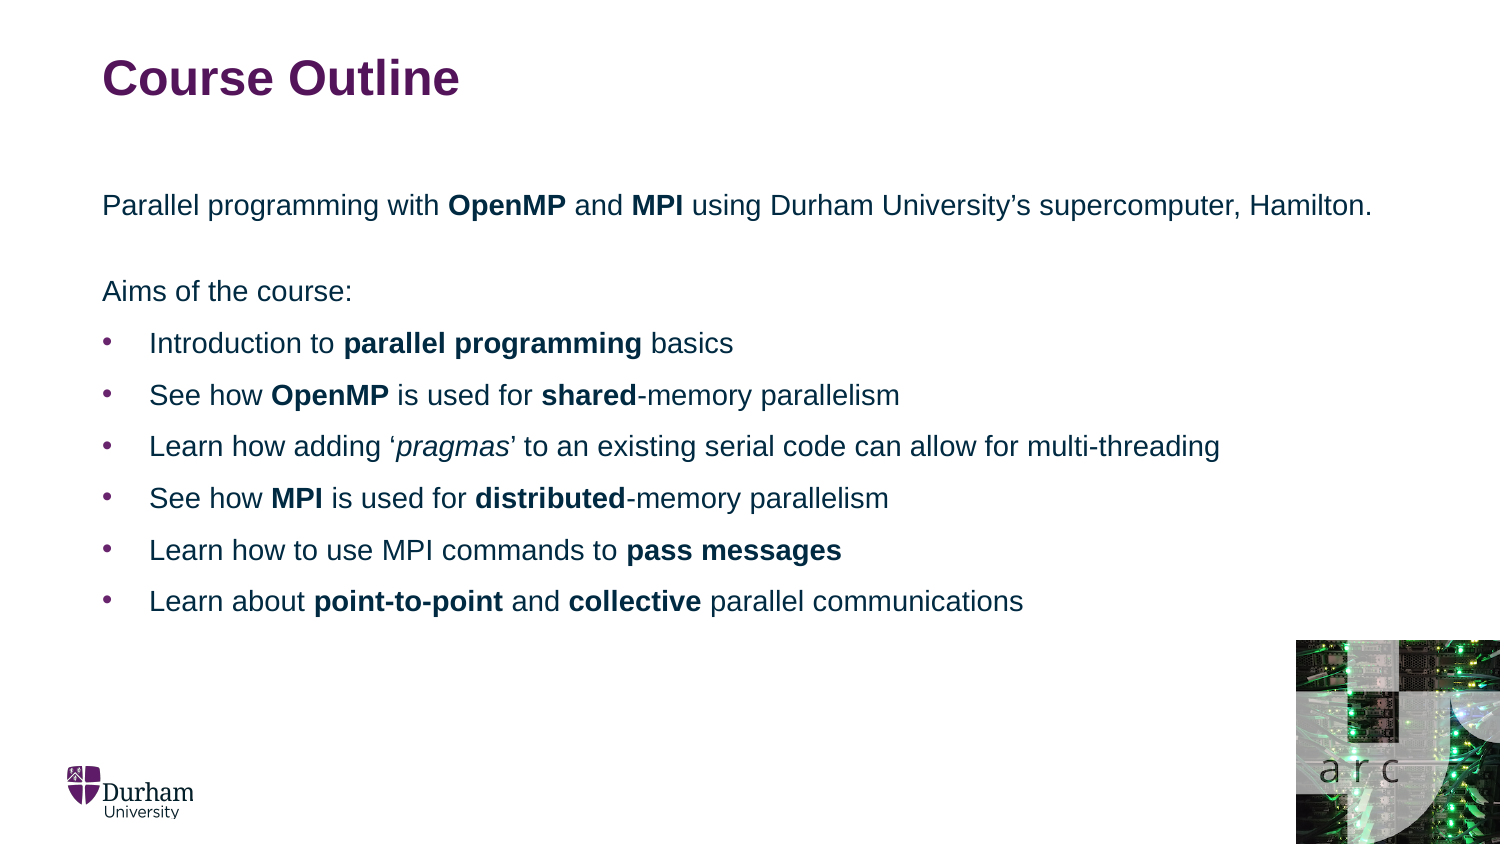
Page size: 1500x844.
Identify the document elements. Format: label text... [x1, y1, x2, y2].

list Parallel programming with OpenMP and MPI using Durham University’s supercomputer, Hamilton. Aims of the course: Introduction to parallel programming basics See how OpenMP is used for shared-memory parallelism Learn how adding ‘pragmas’ to an existing serial code can allow for multi-threading See how MPI is used for distributed-memory parallelism Learn how to use MPI commands to pass messages Learn about point-to-point and collective parallel communications [101, 186, 1406, 686]
picture [1296, 640, 1500, 844]
picture [67, 766, 193, 819]
title Course Outline [101, 45, 1399, 186]
